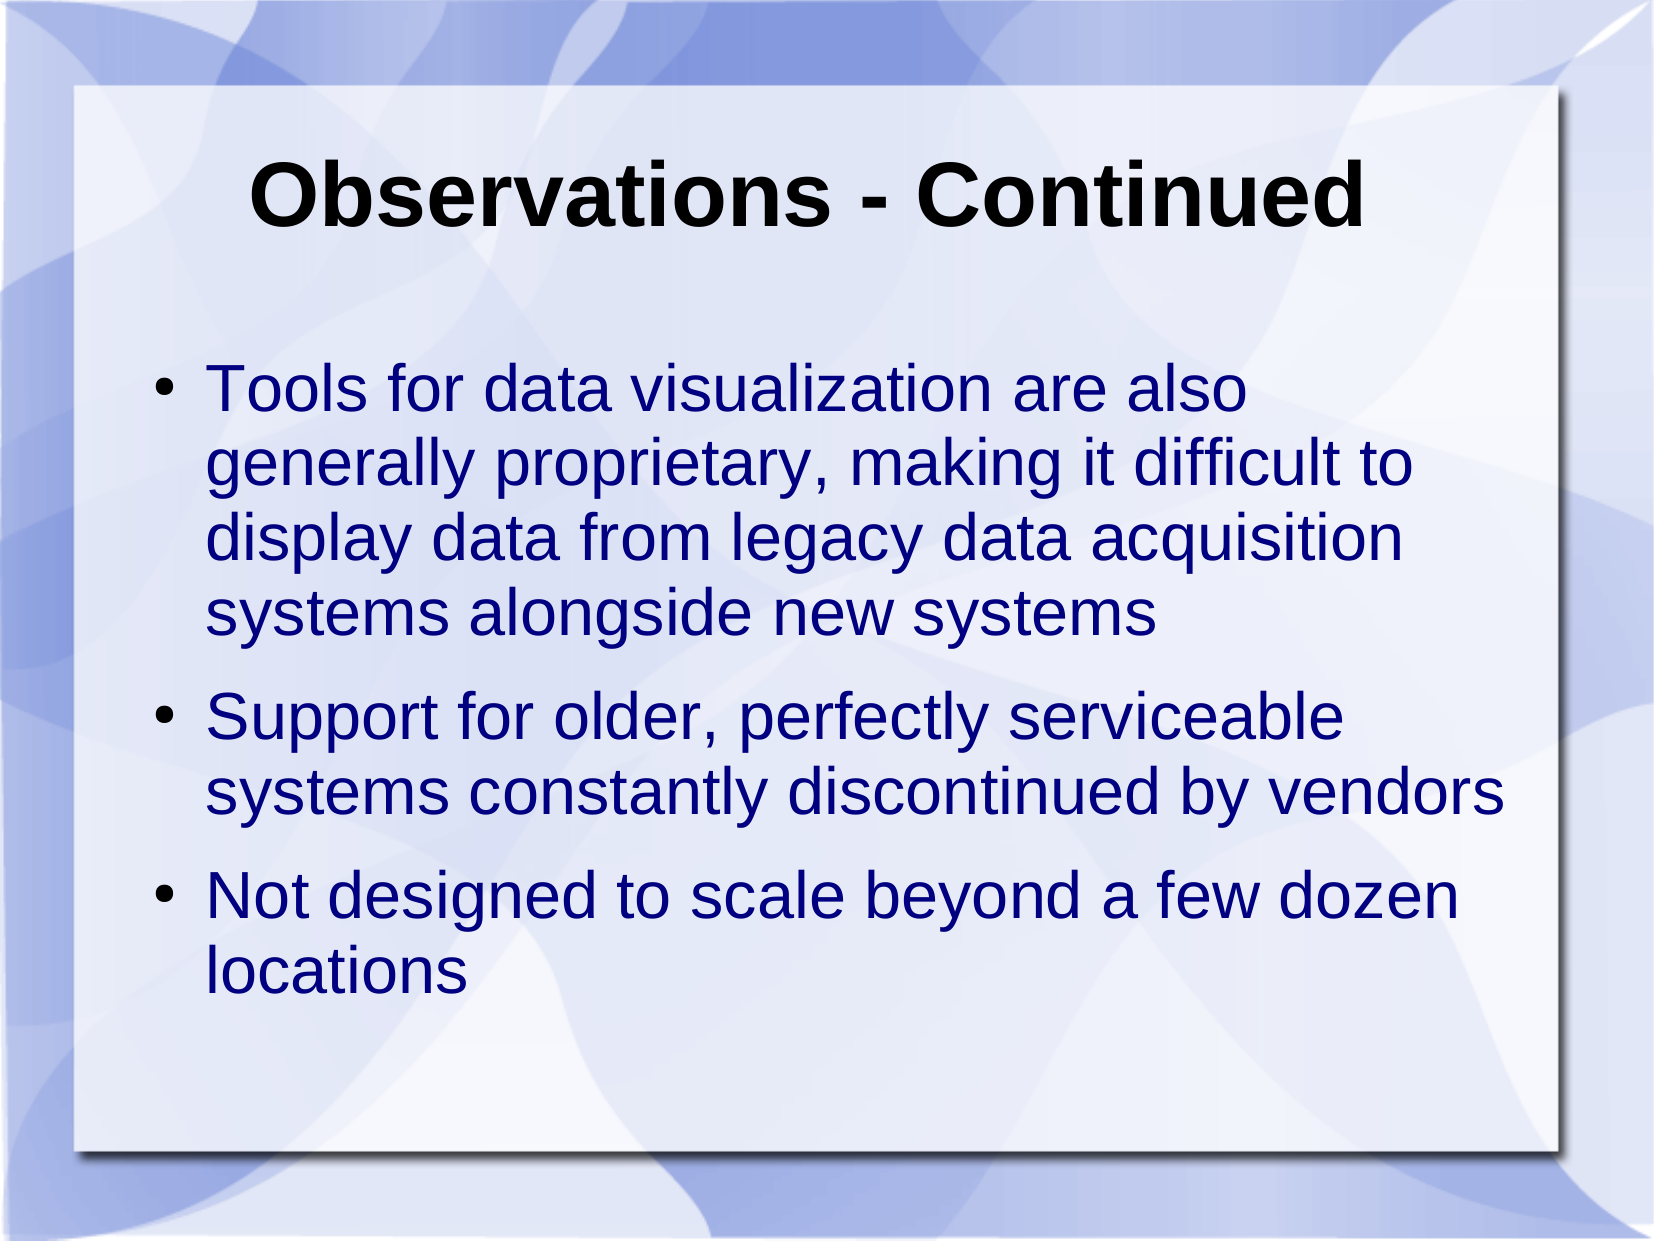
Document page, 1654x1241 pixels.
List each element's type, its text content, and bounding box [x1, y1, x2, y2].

title Observations - Continued [82, 90, 1536, 298]
list Tools for data visualization are also generally proprietary, making it difficult to display data from legacy data acquisition systems alongside new systems Support for older, perfectly serviceable systems constantly discontinued by vendors Not designed to scale beyond a few dozen locations [134, 350, 1516, 1133]
picture [0, 0, 1654, 1241]
